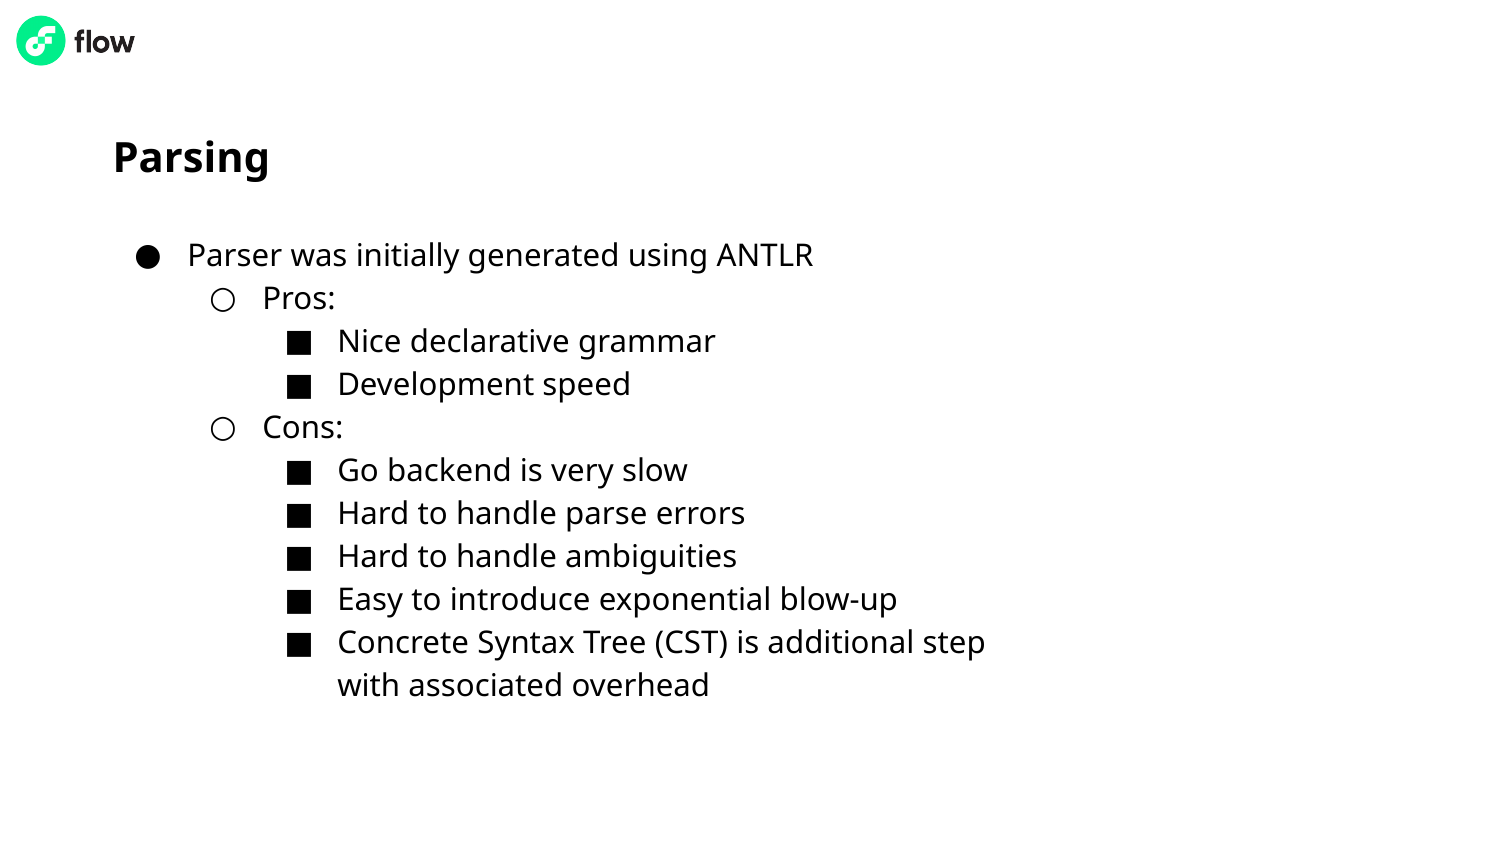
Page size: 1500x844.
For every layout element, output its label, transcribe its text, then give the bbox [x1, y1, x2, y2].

text_box Parser was initially generated using ANTLR Pros: Nice declarative grammar Development speed Cons: Go backend is very slow Hard to handle parse errors Hard to handle ambiguities Easy to introduce exponential blow-up Concrete Syntax Tree (CST) is additional step with associated overhead [97, 214, 1409, 777]
picture [14, 14, 137, 67]
text_box Parsing [97, 115, 820, 197]
